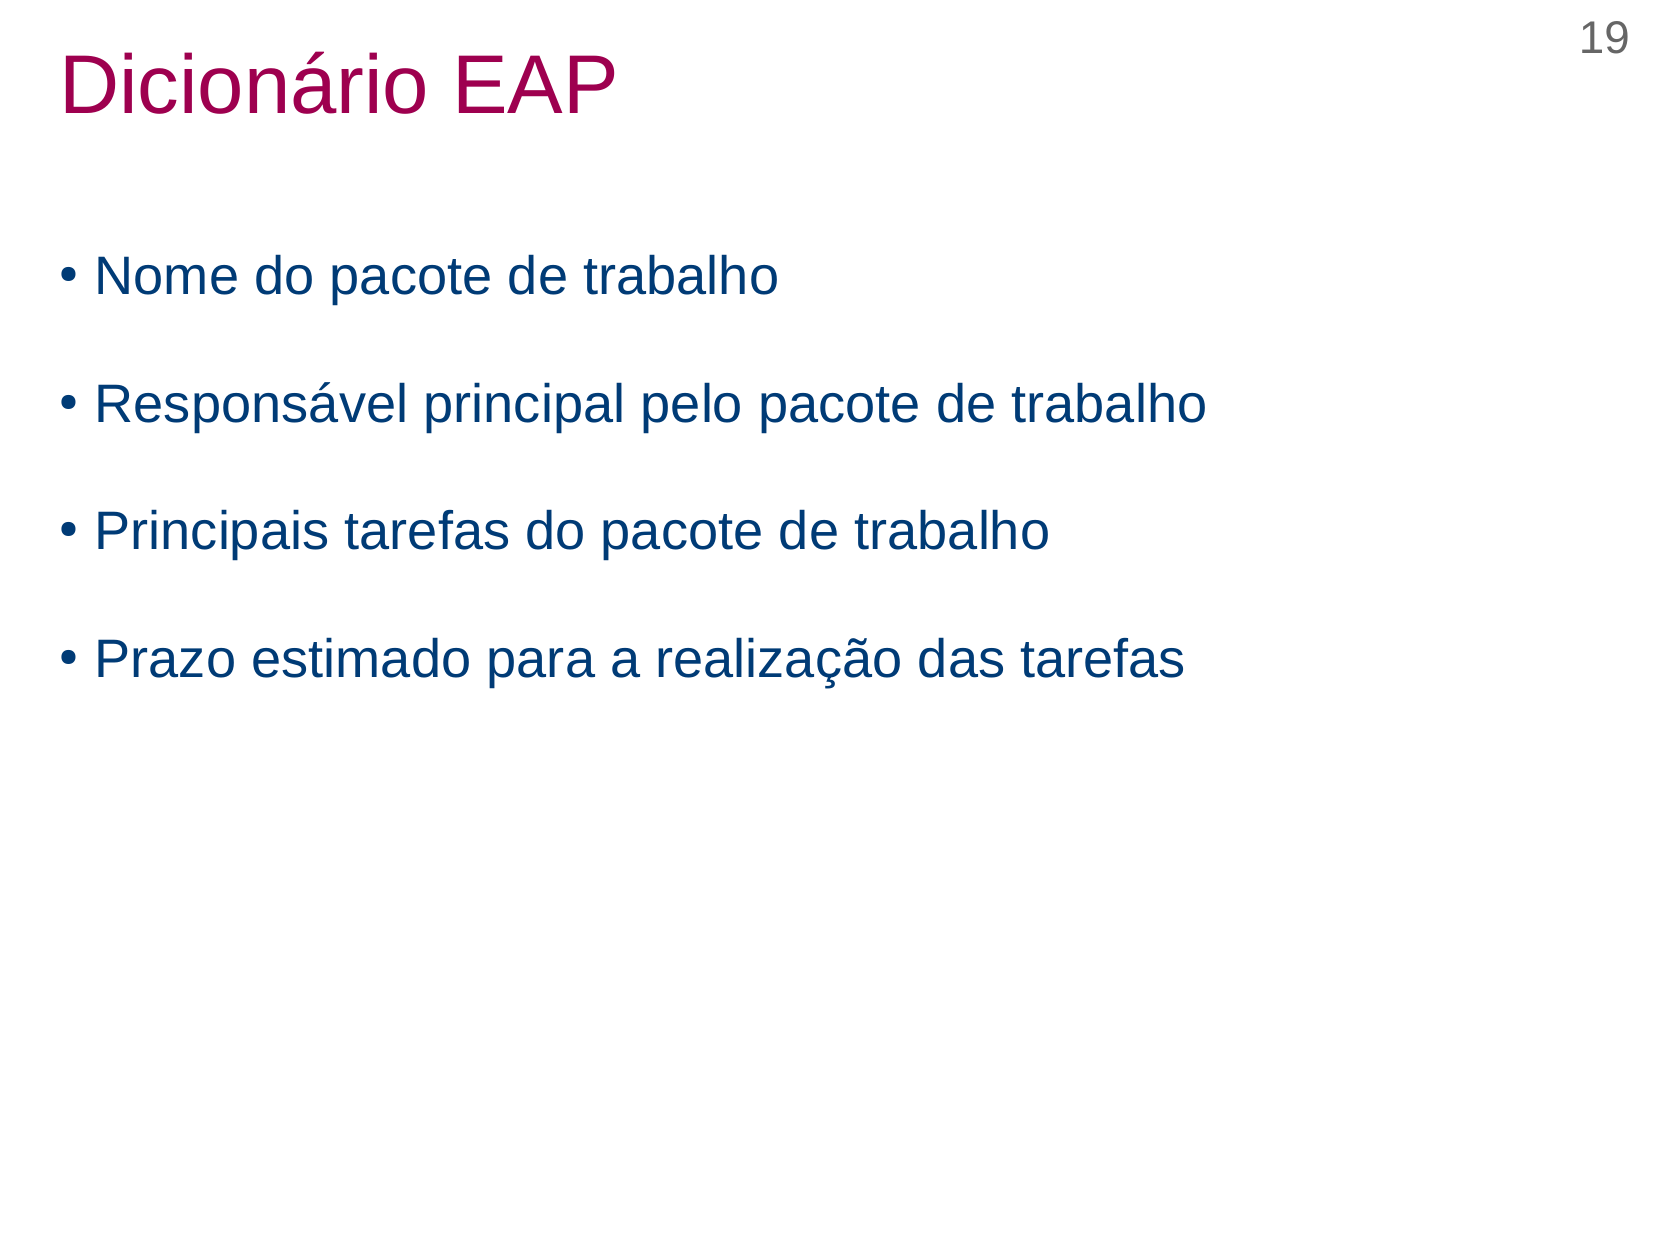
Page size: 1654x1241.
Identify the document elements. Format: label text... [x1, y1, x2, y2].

title Dicionário EAP [59, 29, 1595, 148]
list Nome do pacote de trabalho Responsável principal pelo pacote de trabalho Principais tarefas do pacote de trabalho Prazo estimado para a realização das tarefas [59, 236, 1595, 1211]
